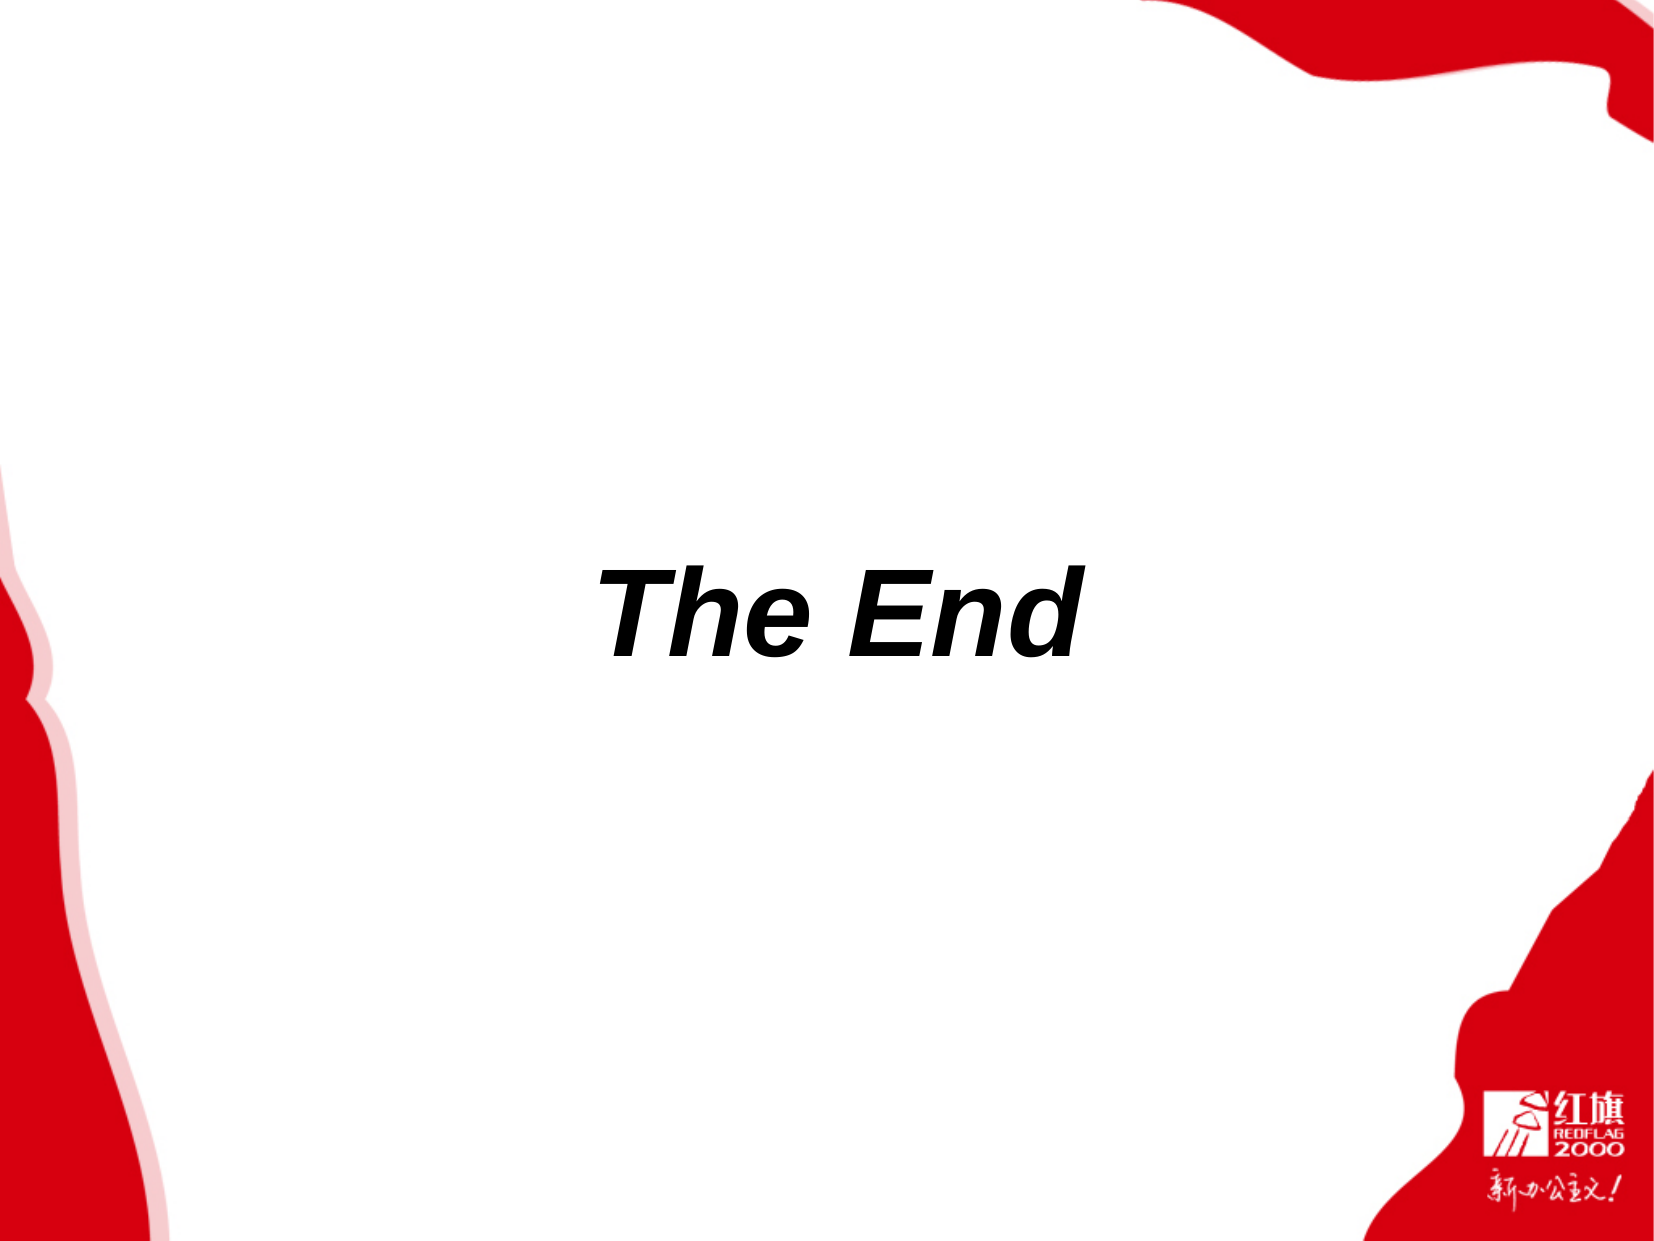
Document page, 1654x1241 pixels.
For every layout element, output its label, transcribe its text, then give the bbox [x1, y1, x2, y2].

picture [0, 0, 1654, 1241]
subtitle The End [82, 118, 1571, 1109]
